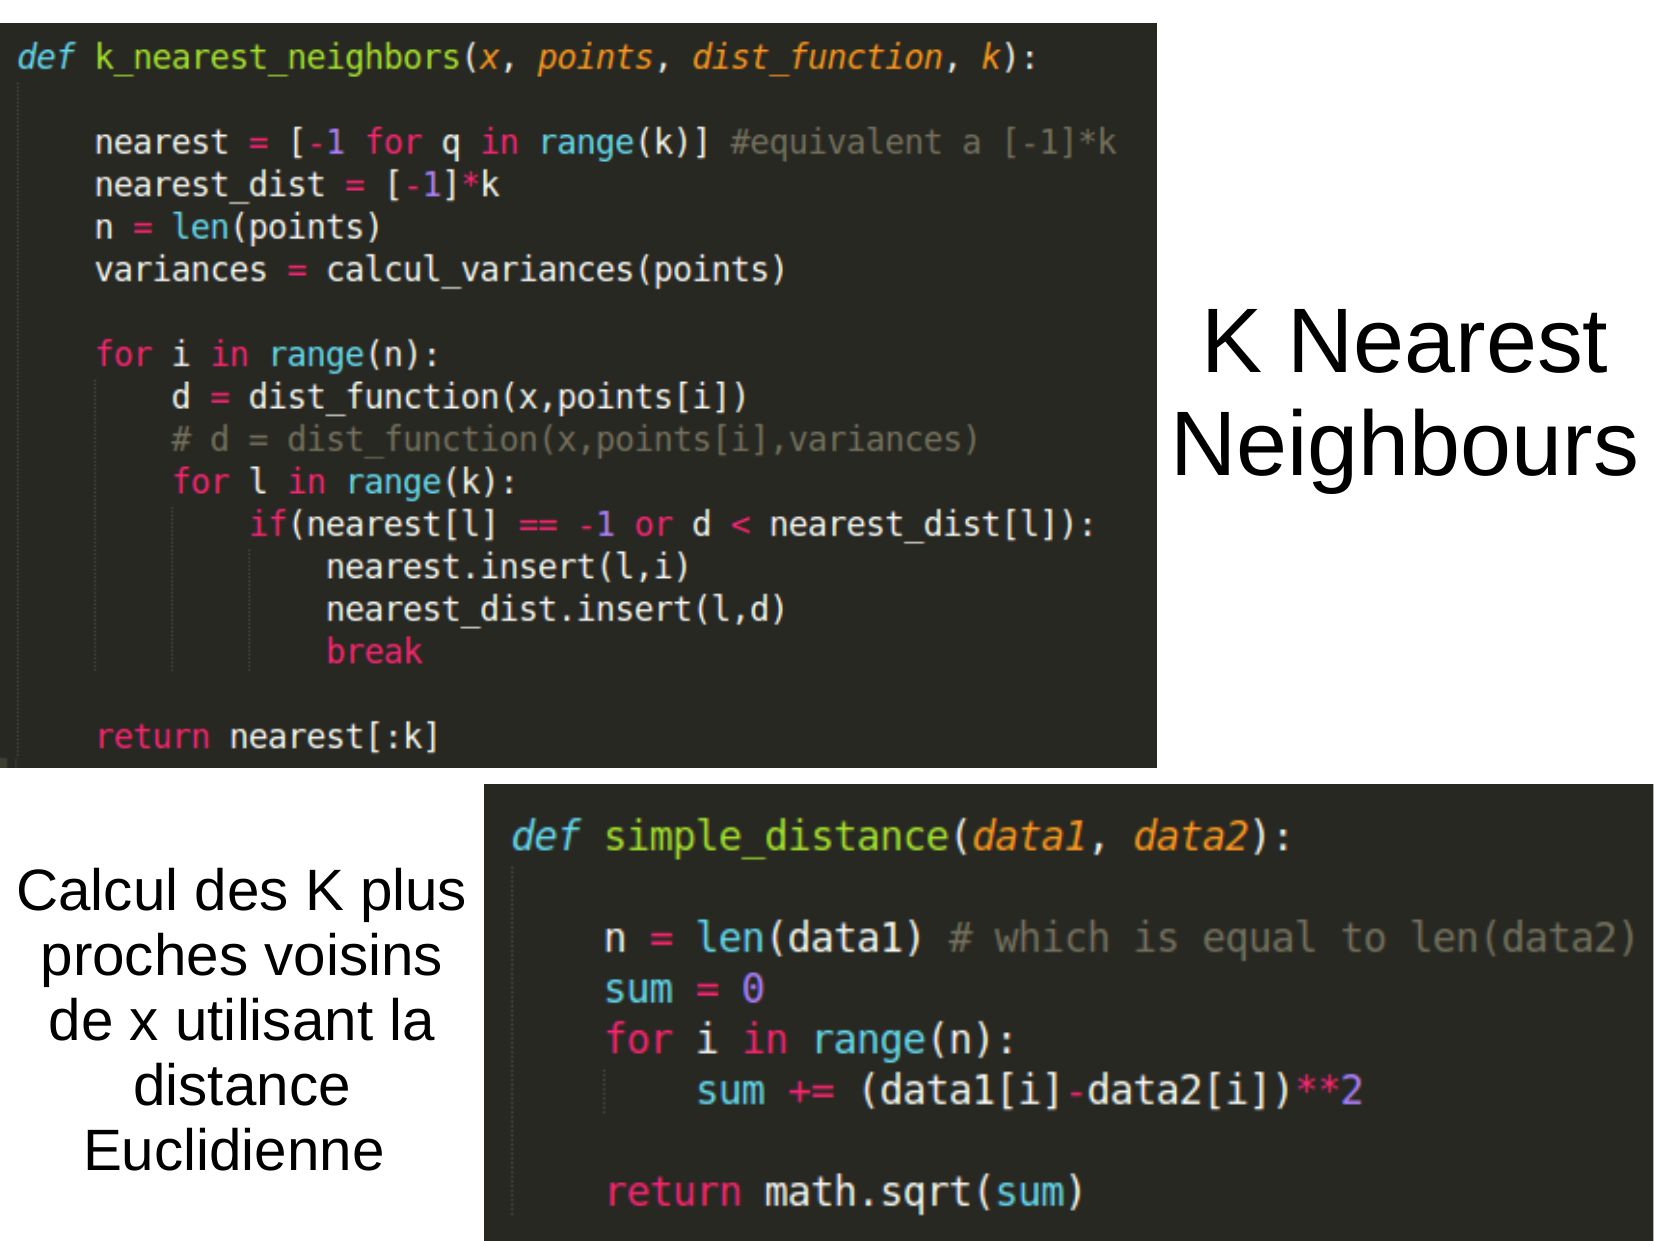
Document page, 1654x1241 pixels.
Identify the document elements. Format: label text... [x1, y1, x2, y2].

title K Nearest Neighbours [1157, 289, 1654, 497]
picture [484, 784, 1654, 1241]
text_box Calcul des K plus proches voisins de x utilisant la distance Euclidienne [0, 850, 485, 1241]
picture [0, 23, 1157, 768]
